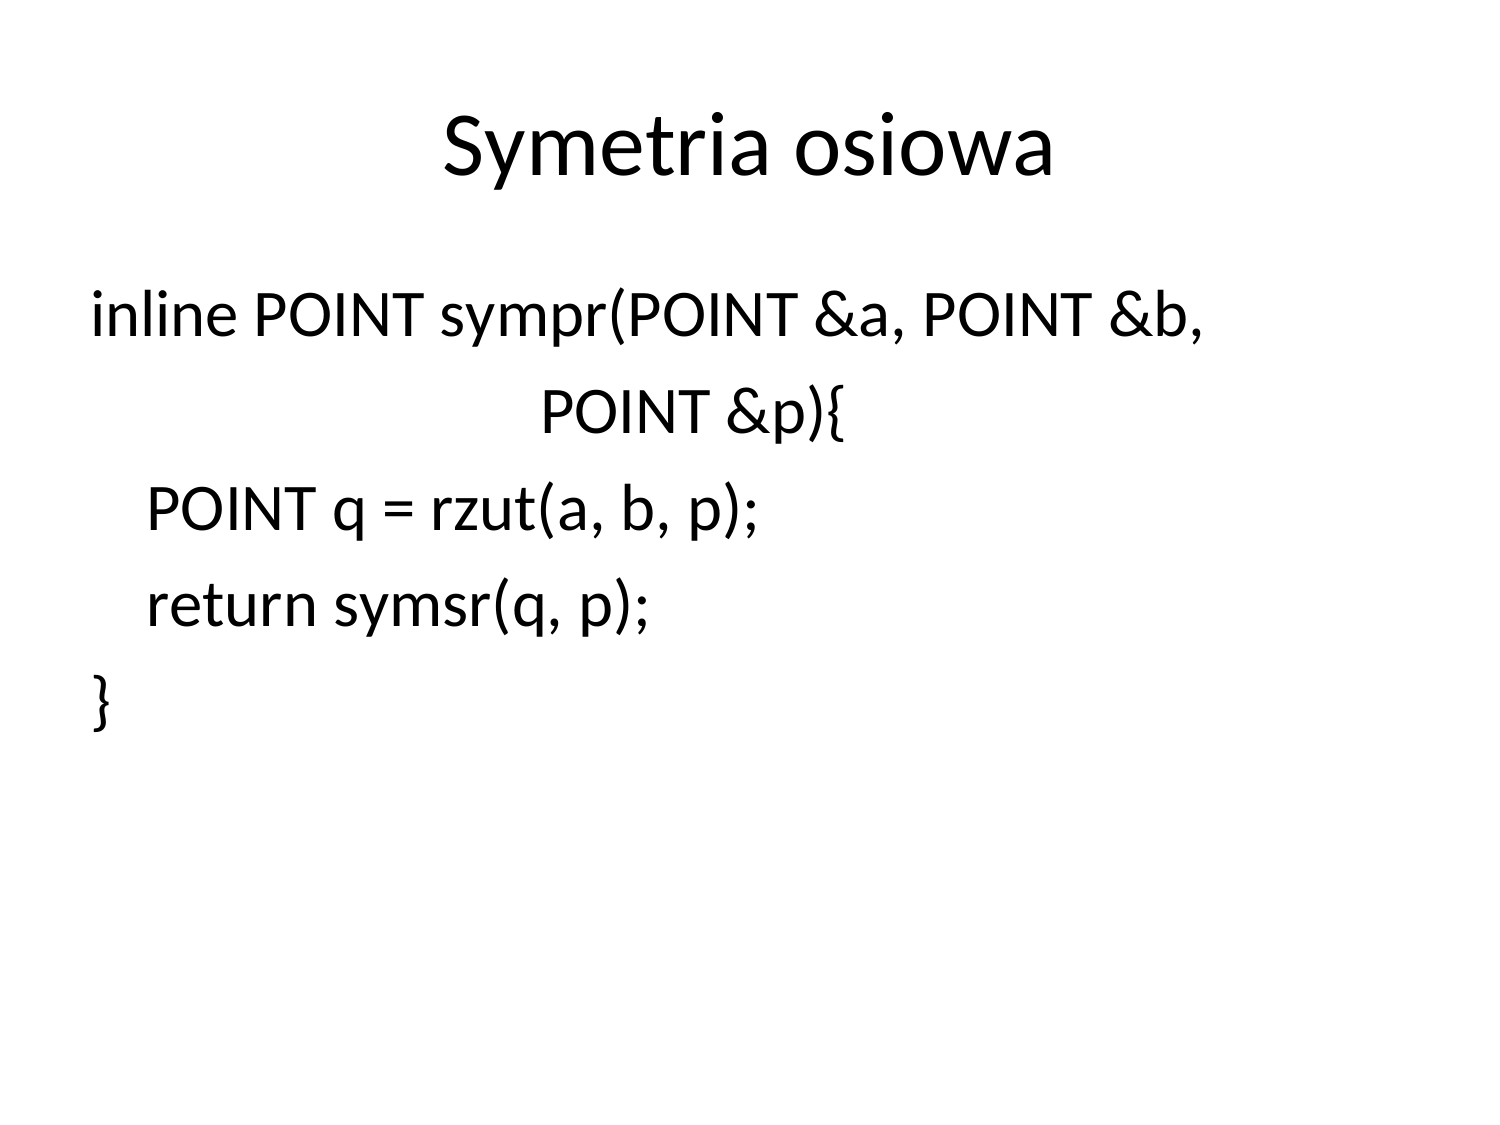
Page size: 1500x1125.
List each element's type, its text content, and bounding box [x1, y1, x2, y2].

list inline POINT sympr(POINT &a, POINT &b, POINT &p){ POINT q = rzut(a, b, p); return symsr(q, p); } [75, 262, 1426, 1005]
title Symetria osiowa [75, 45, 1426, 233]
